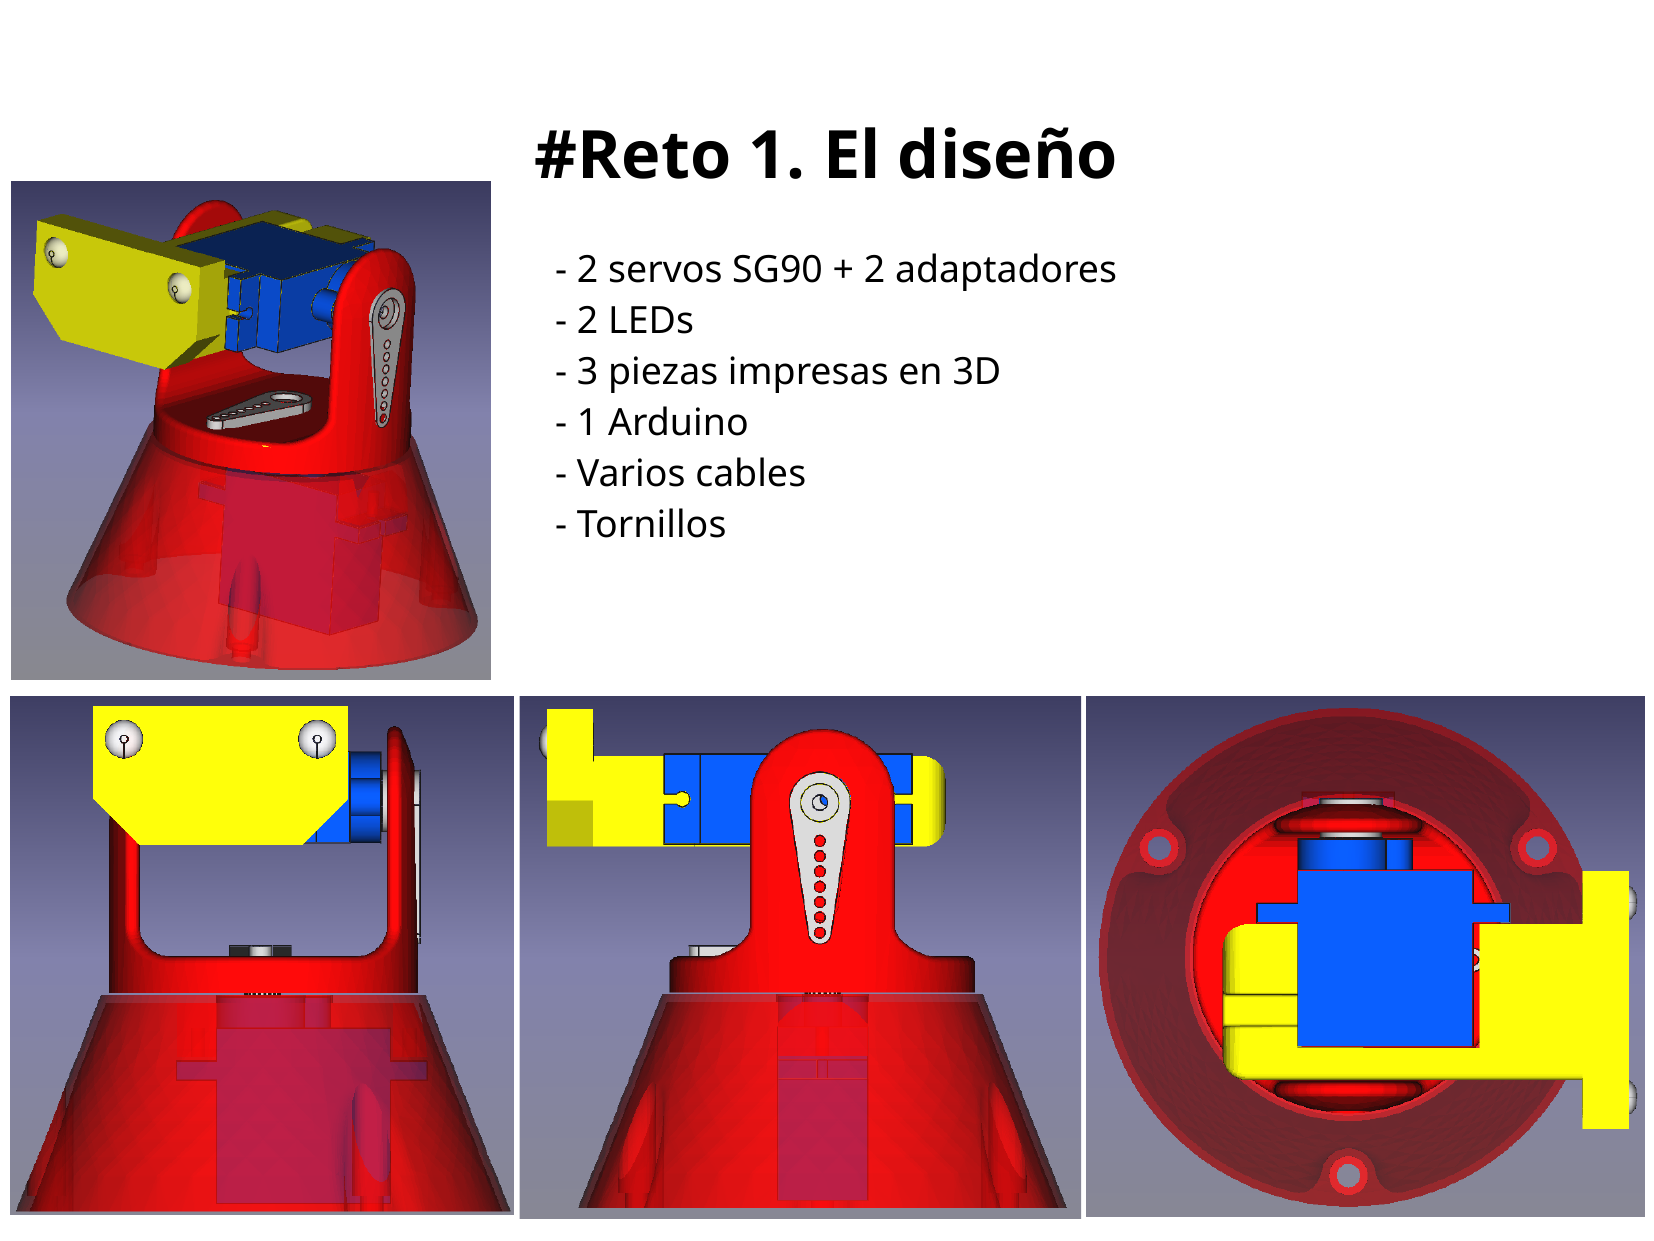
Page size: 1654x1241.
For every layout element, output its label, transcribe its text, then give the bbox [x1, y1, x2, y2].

picture [519, 696, 1082, 1219]
text_box - 2 servos SG90 + 2 adaptadores - 2 LEDs - 3 piezas impresas en 3D - 1 Arduino - Varios cables - Tornillos [555, 259, 1371, 532]
picture [10, 696, 514, 1215]
picture [11, 181, 491, 681]
title #Reto 1. El diseño [82, 49, 1571, 257]
picture [1086, 696, 1645, 1217]
